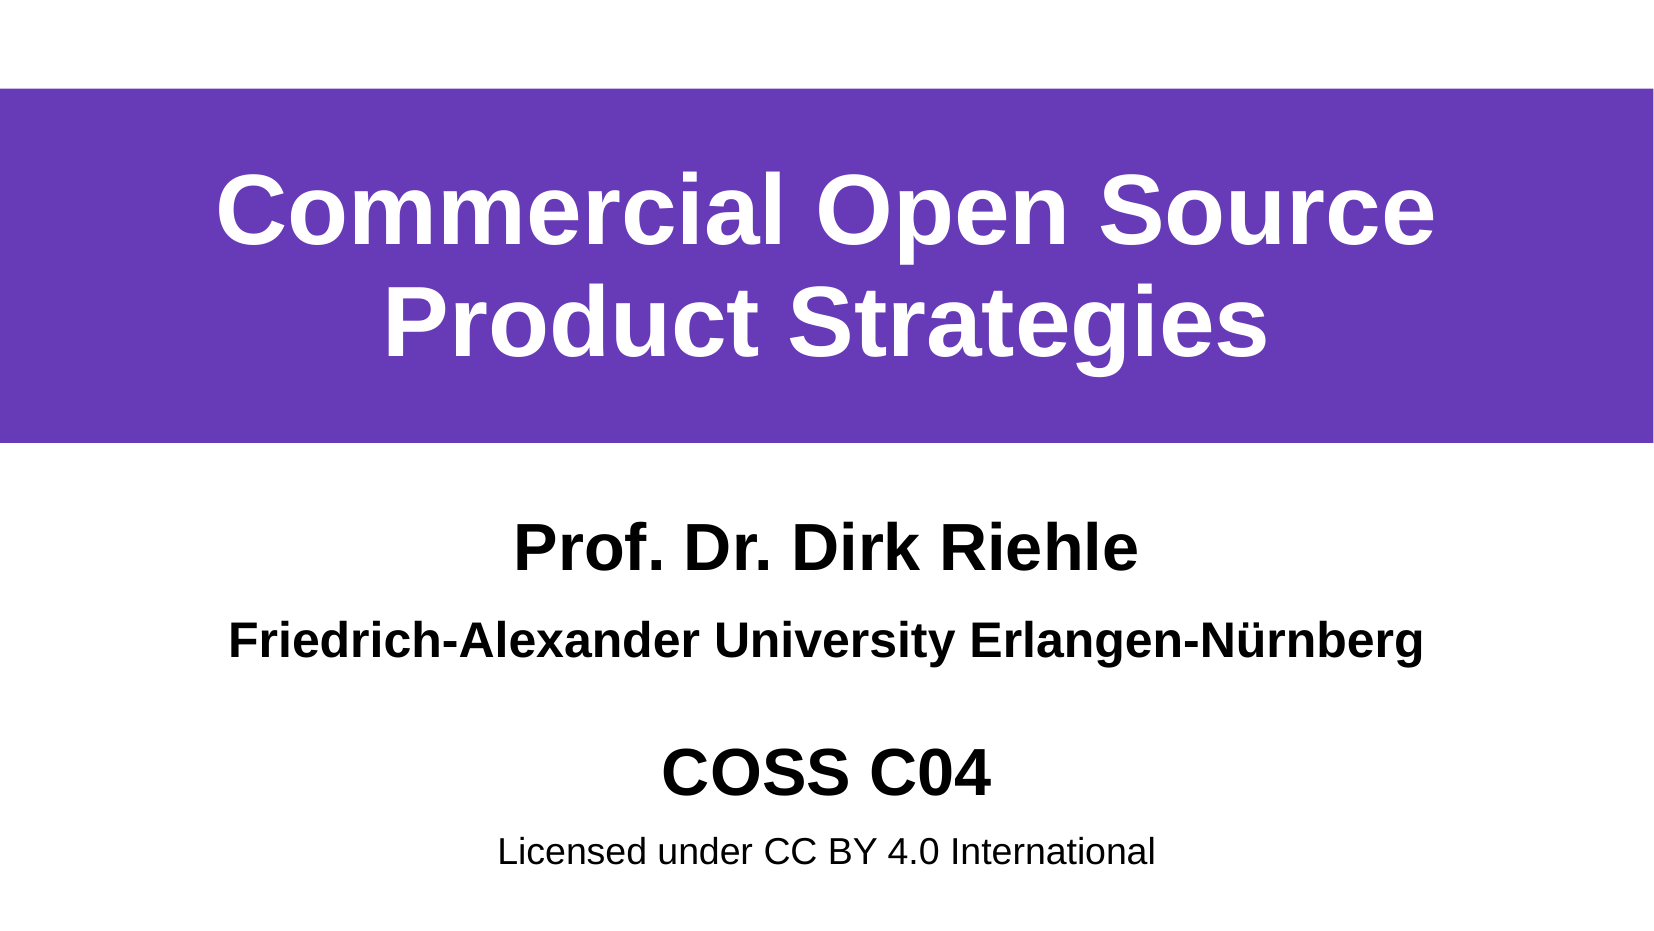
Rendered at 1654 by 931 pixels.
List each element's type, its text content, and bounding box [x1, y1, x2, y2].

subtitle Prof. Dr. Dirk Riehle Friedrich-Alexander University Erlangen-Nürnberg COSS C04 Licensed under CC BY 4.0 International [29, 472, 1625, 886]
title Commercial Open Source Product Strategies [0, 88, 1654, 443]
